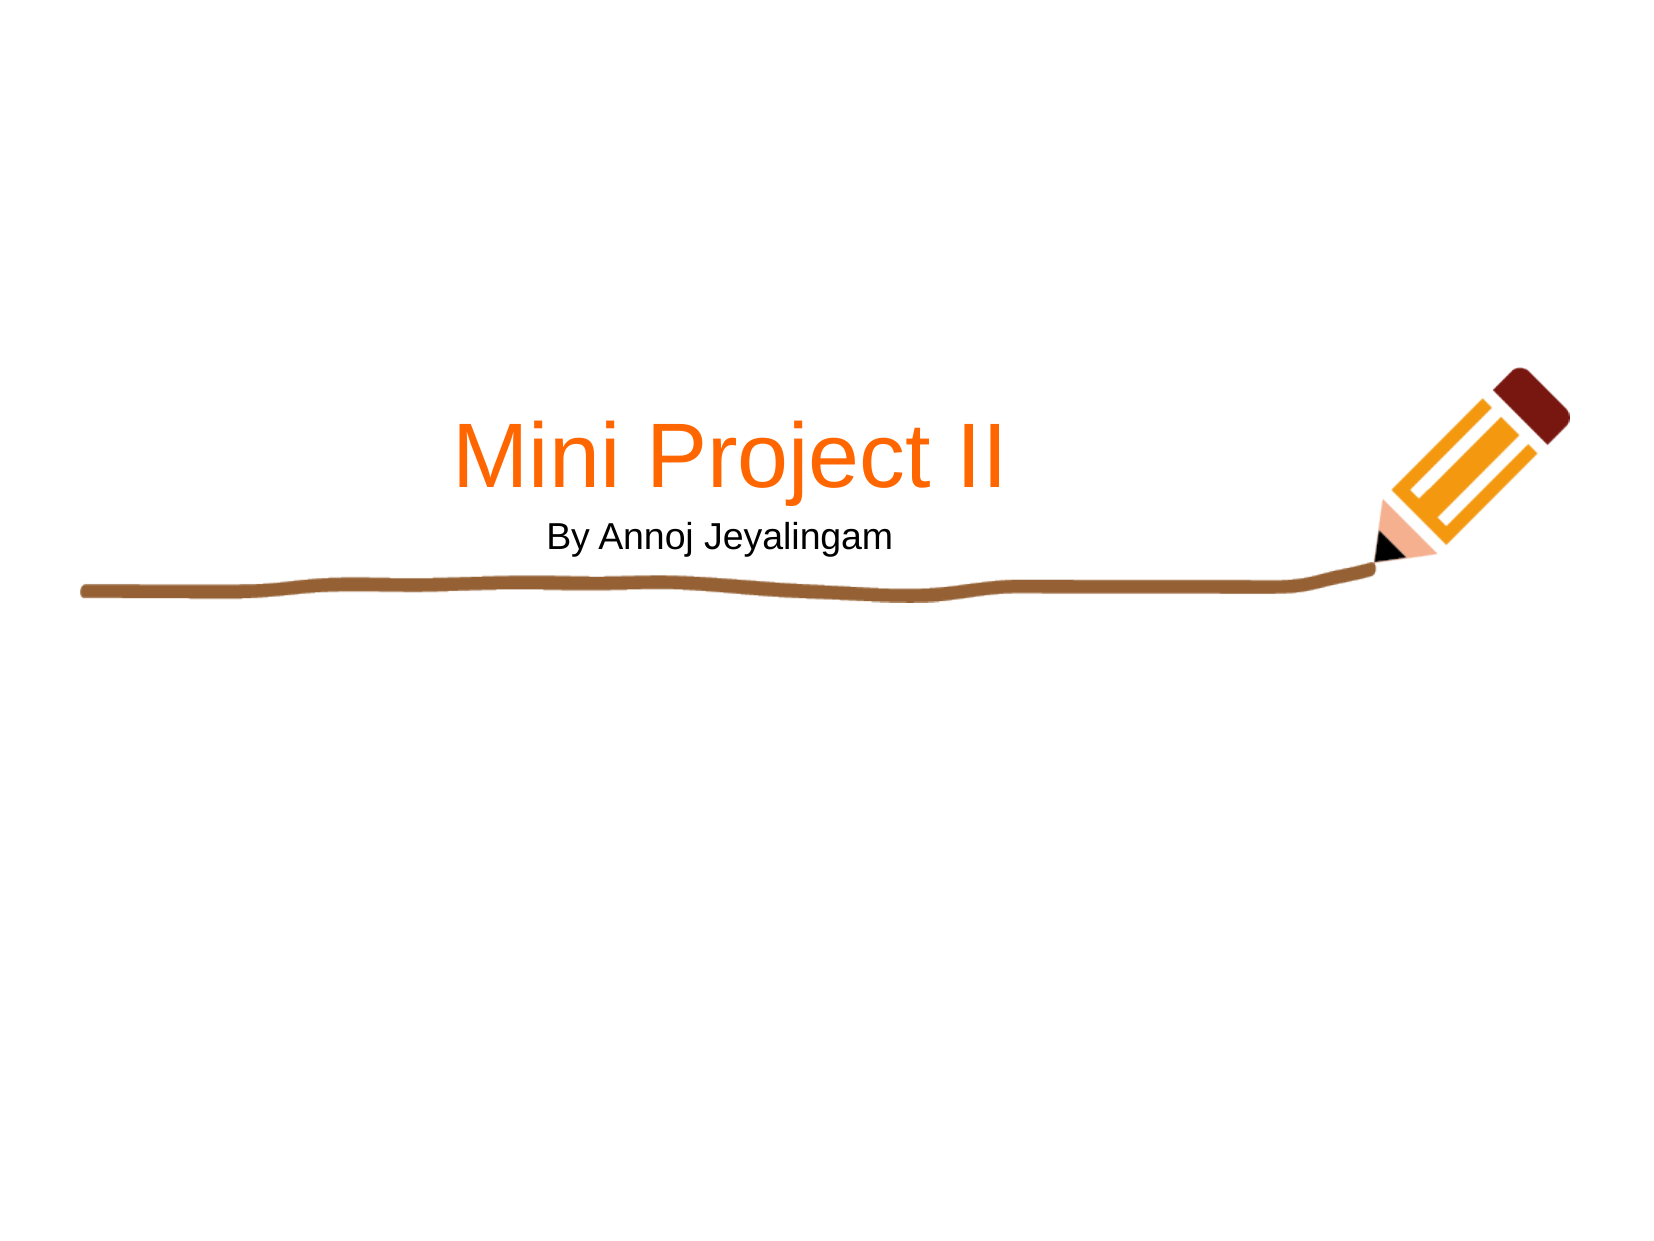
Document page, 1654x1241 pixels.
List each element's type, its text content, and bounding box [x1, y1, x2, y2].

text_box By Annoj Jeyalingam [531, 507, 1536, 565]
picture [80, 367, 1570, 603]
title Mini Project II [82, 352, 1379, 560]
